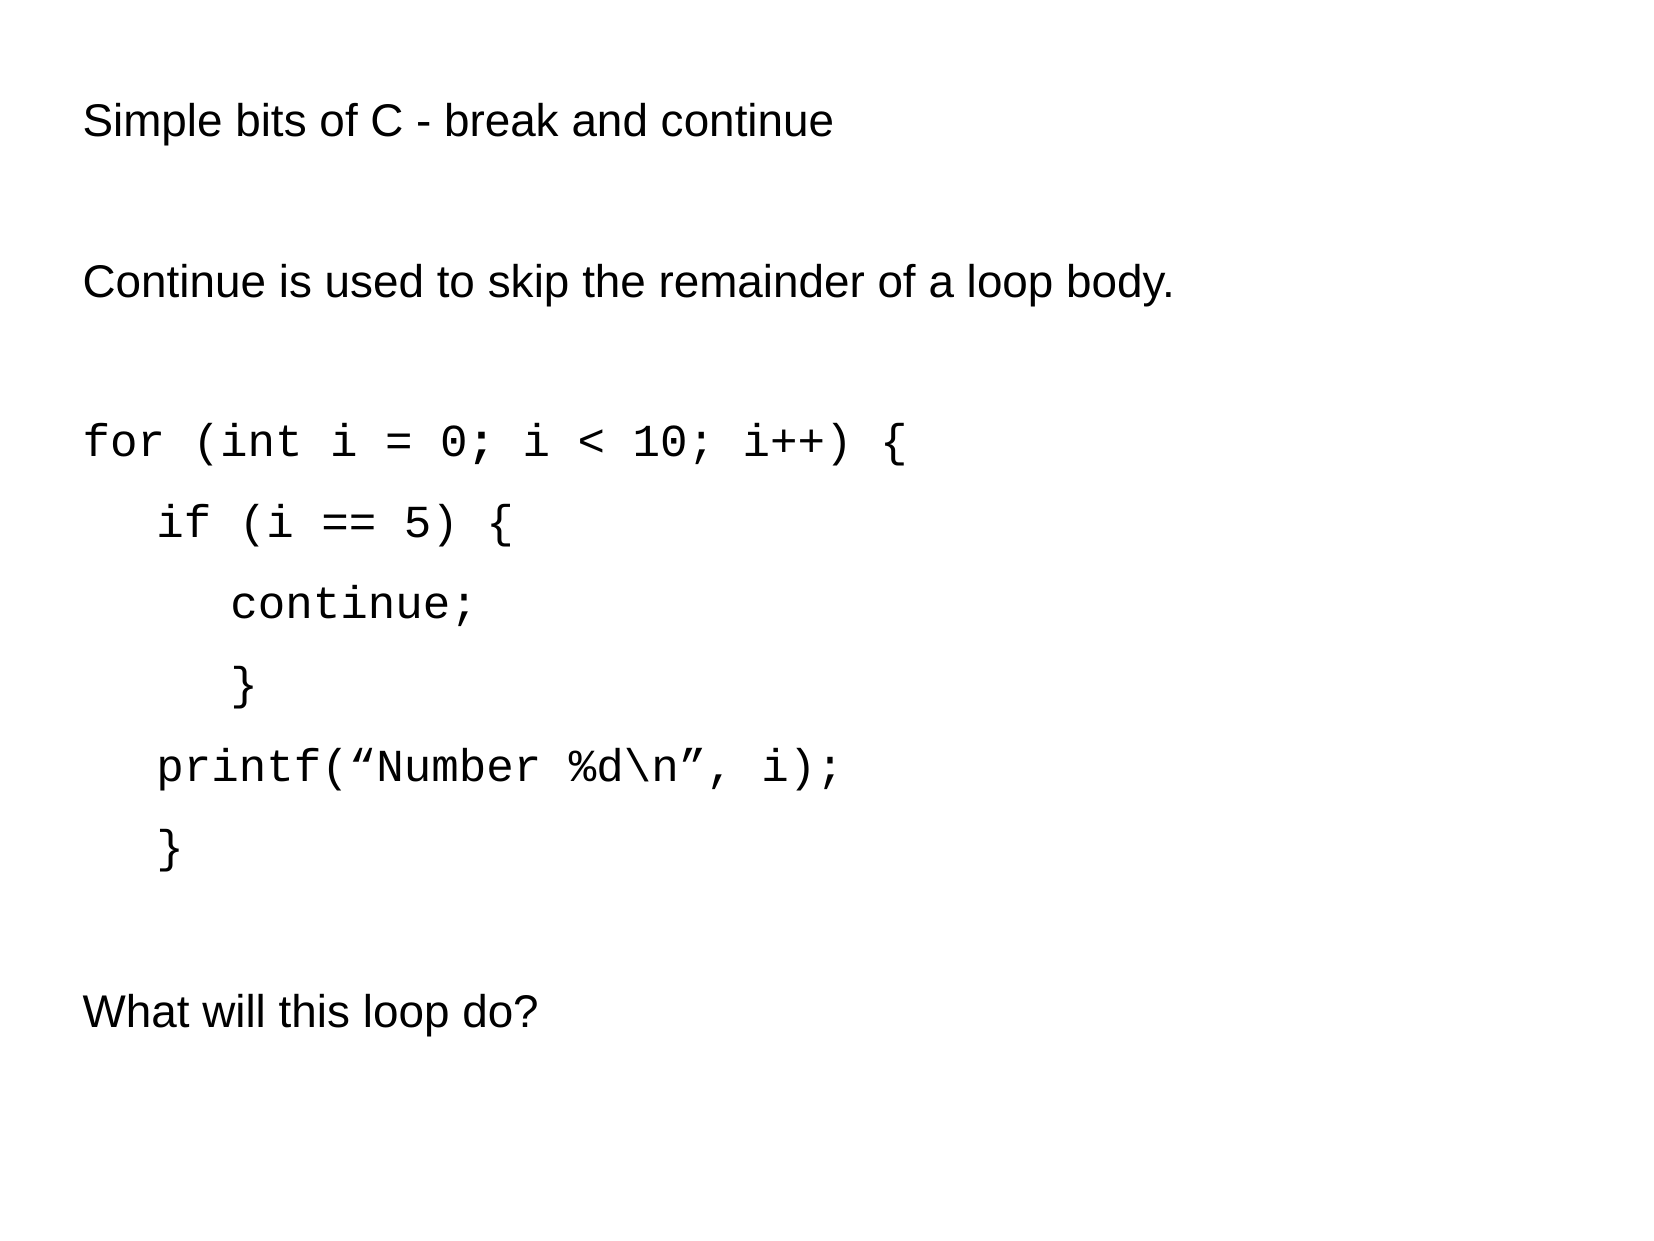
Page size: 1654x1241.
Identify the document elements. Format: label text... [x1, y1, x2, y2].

list Simple bits of C - break and continue Continue is used to skip the remainder of a loop body. for (int i = 0; i < 10; i++) { if (i == 5) { continue; } printf(“Number %d\n”, i); } What will this loop do? [82, 94, 1571, 1170]
